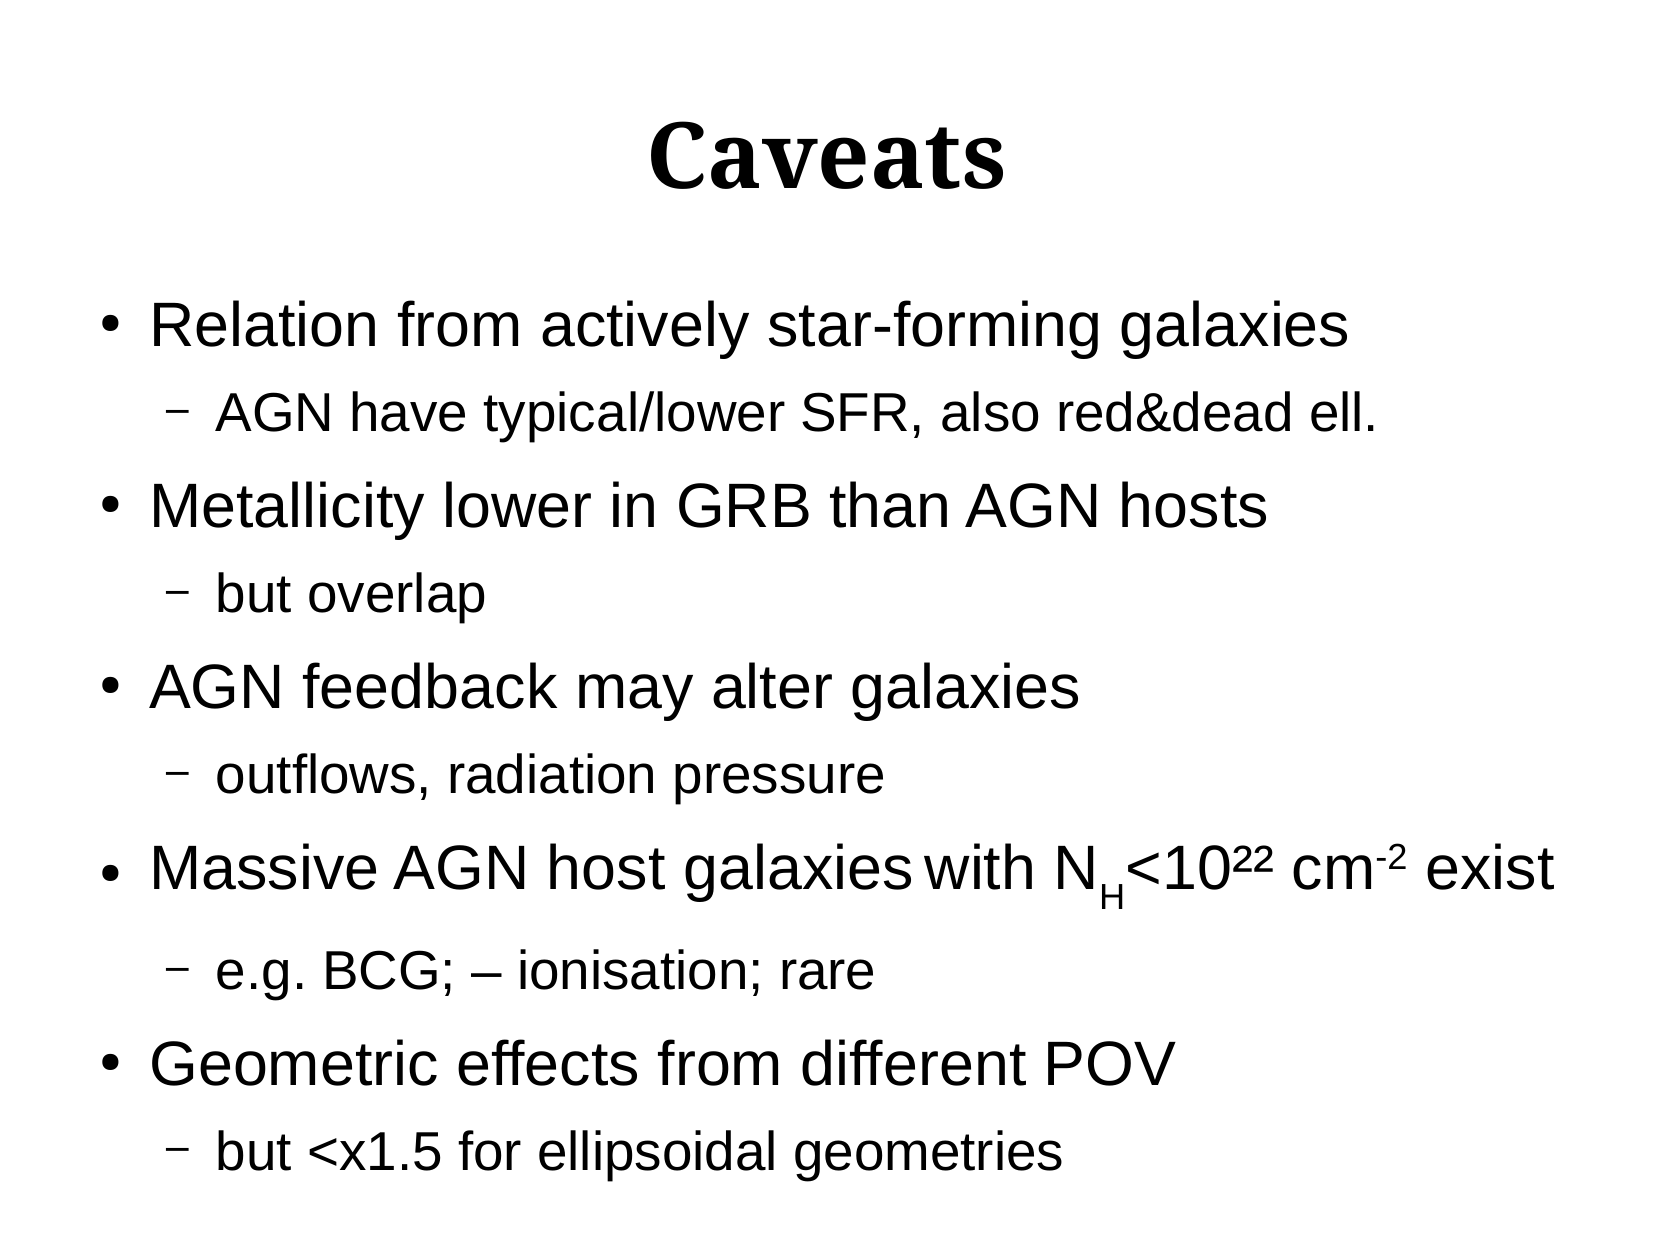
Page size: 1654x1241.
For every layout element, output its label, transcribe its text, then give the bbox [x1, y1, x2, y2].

list Relation from actively star-forming galaxies AGN have typical/lower SFR, also red&dead ell. Metallicity lower in GRB than AGN hosts but overlap AGN feedback may alter galaxies outflows, radiation pressure Massive AGN host galaxies with NH<10²² cm-2 exist e.g. BCG; – ionisation; rare Geometric effects from different POV but <x1.5 for ellipsoidal geometries [82, 290, 1571, 1201]
title Caveats [82, 49, 1571, 257]
